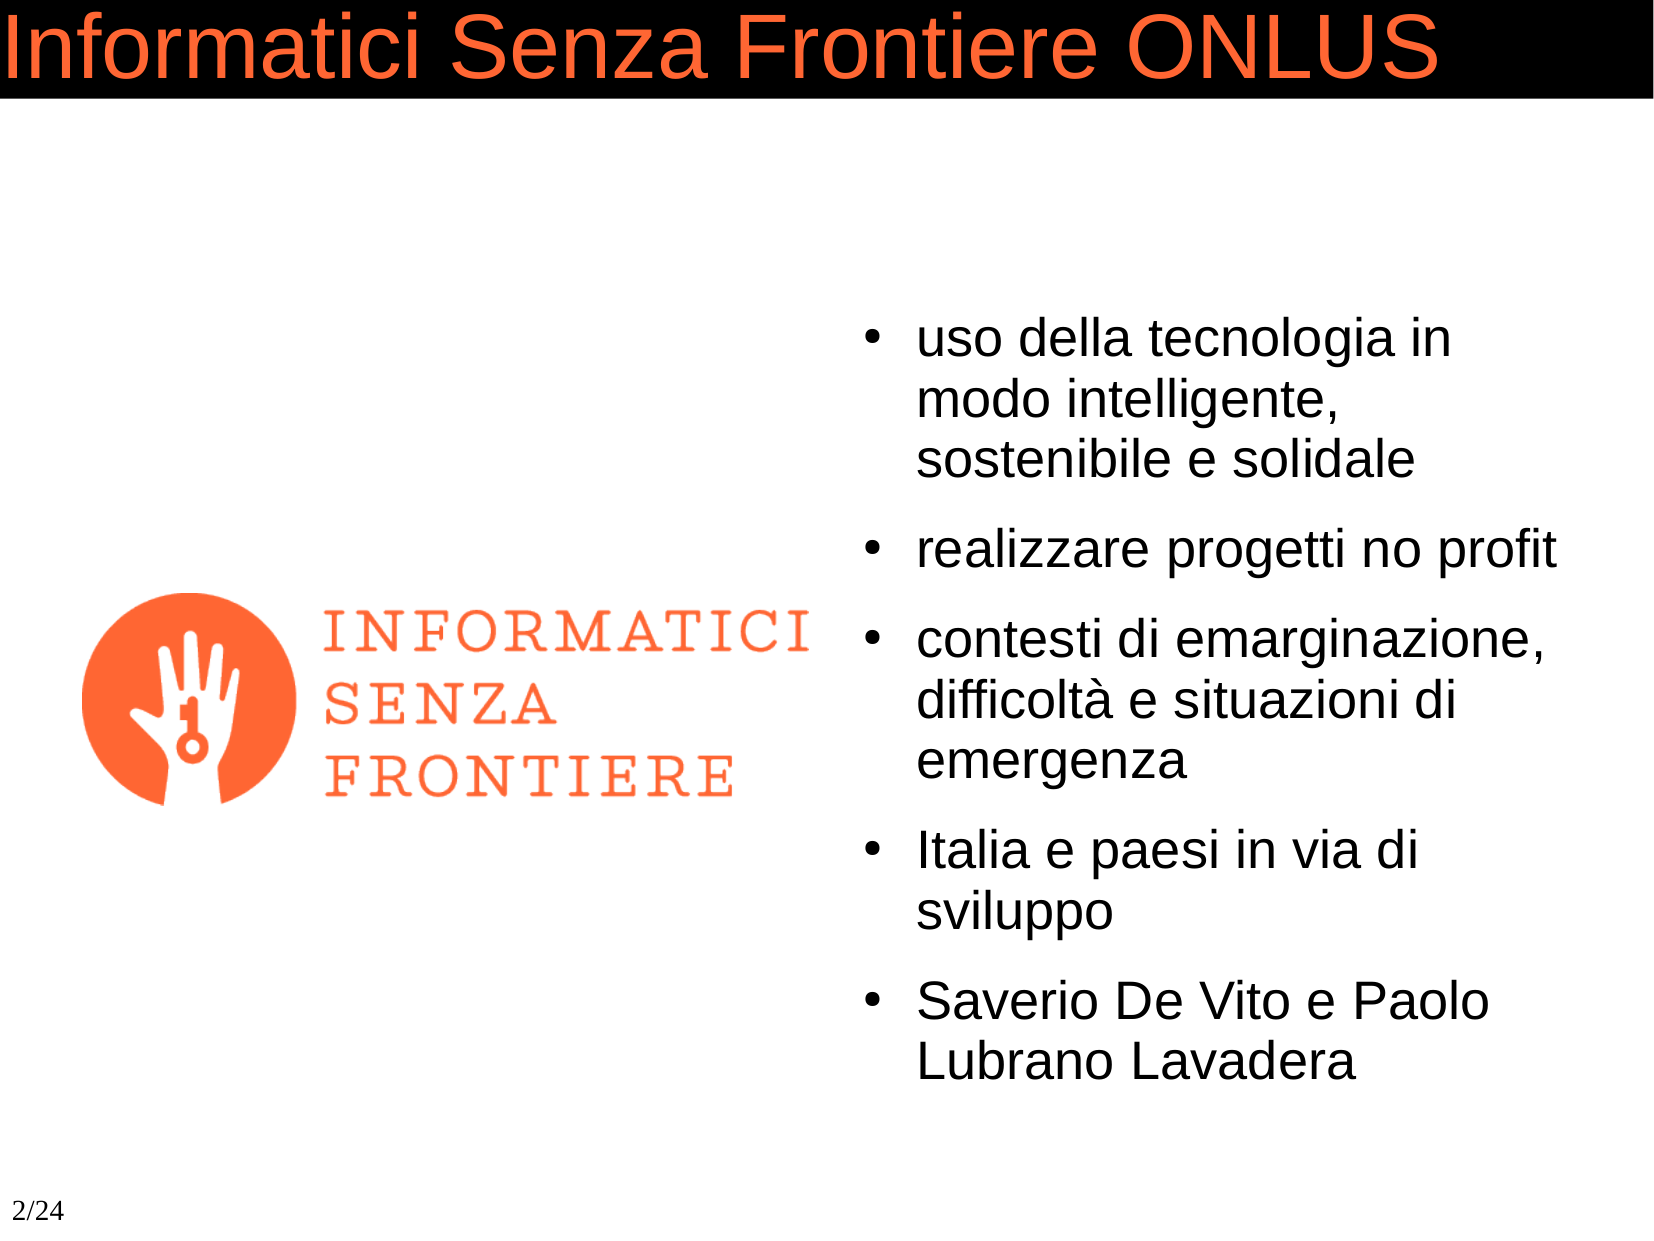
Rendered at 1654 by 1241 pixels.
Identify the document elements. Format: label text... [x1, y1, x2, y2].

list uso della tecnologia in modo intelligente, sostenibile e solidale realizzare progetti no profit contesti di emarginazione, difficoltà e situazioni di emergenza Italia e paesi in via di sviluppo Saverio De Vito e Paolo Lubrano Lavadera [845, 290, 1572, 1109]
title Informatici Senza Frontiere ONLUS [0, 0, 1654, 99]
picture [82, 593, 809, 806]
